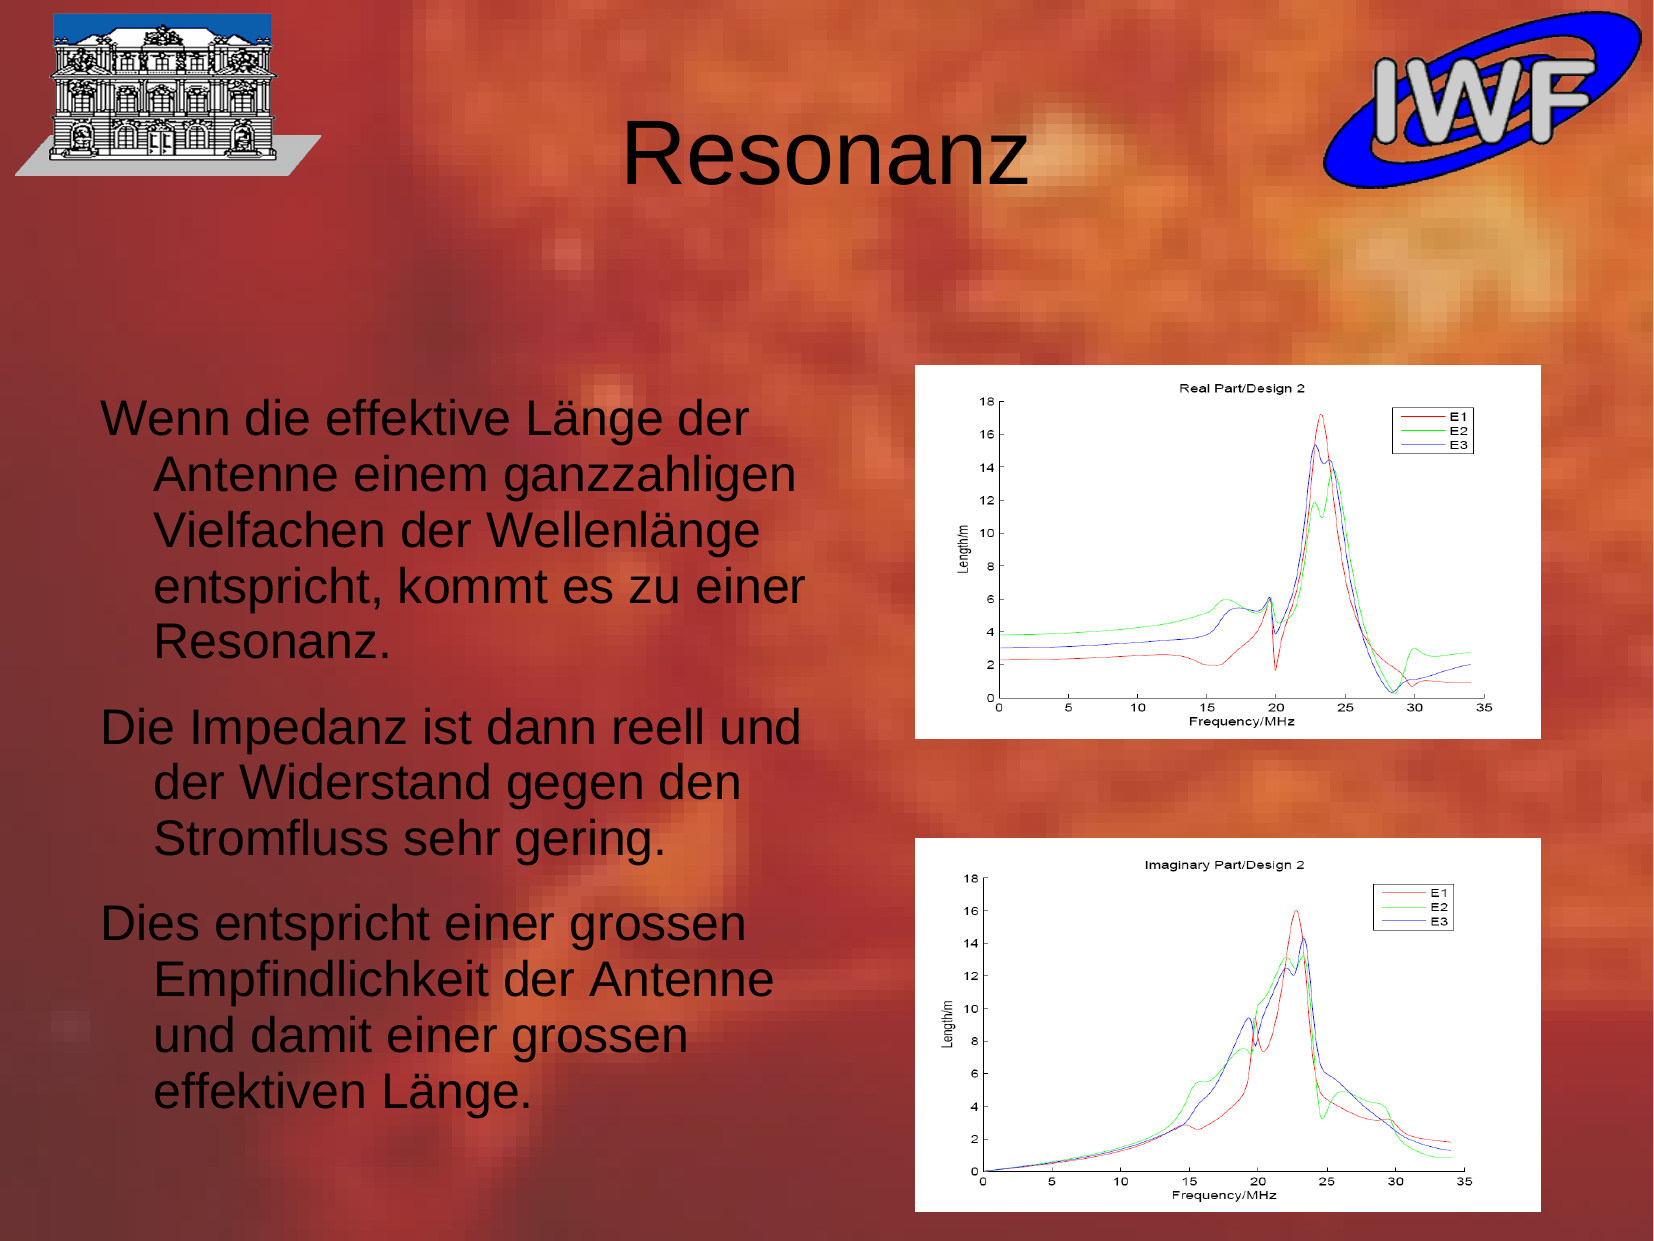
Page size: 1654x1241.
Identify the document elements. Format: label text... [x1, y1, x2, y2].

title Resonanz [82, 49, 1571, 257]
picture [0, 0, 1654, 1241]
list Wenn die effektive Länge der Antenne einem ganzzahligen Vielfachen der Wellenlänge entspricht, kommt es zu einer Resonanz. Die Impedanz ist dann reell und der Widerstand gegen den Stromfluss sehr gering. Dies entspricht einer grossen Empfindlichkeit der Antenne und damit einer grossen effektiven Länge. [82, 390, 827, 1119]
